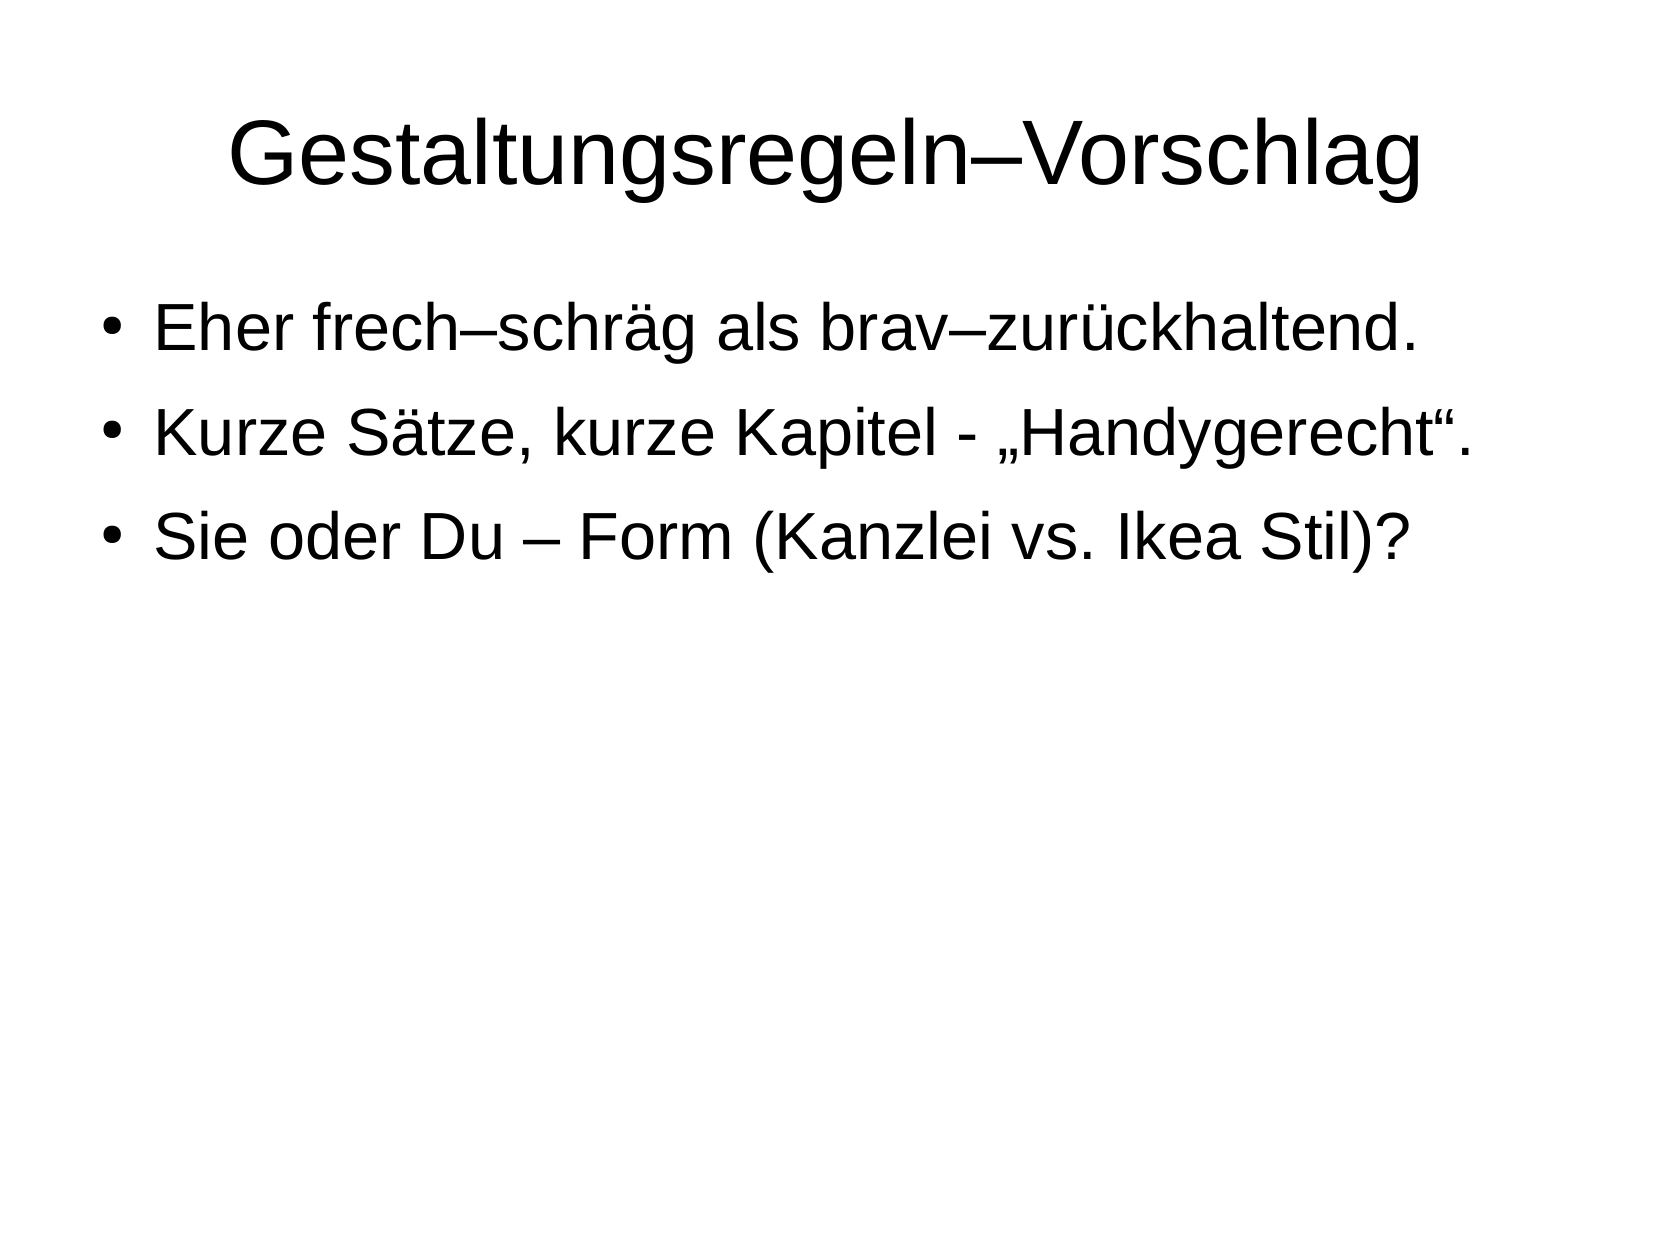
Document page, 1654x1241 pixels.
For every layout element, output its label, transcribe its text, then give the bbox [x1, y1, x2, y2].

list Eher frech–schräg als brav–zurückhaltend. Kurze Sätze, kurze Kapitel - „Handygerecht“. Sie oder Du – Form (Kanzlei vs. Ikea Stil)? [82, 290, 1571, 1010]
title Gestaltungsregeln–Vorschlag [82, 49, 1571, 257]
